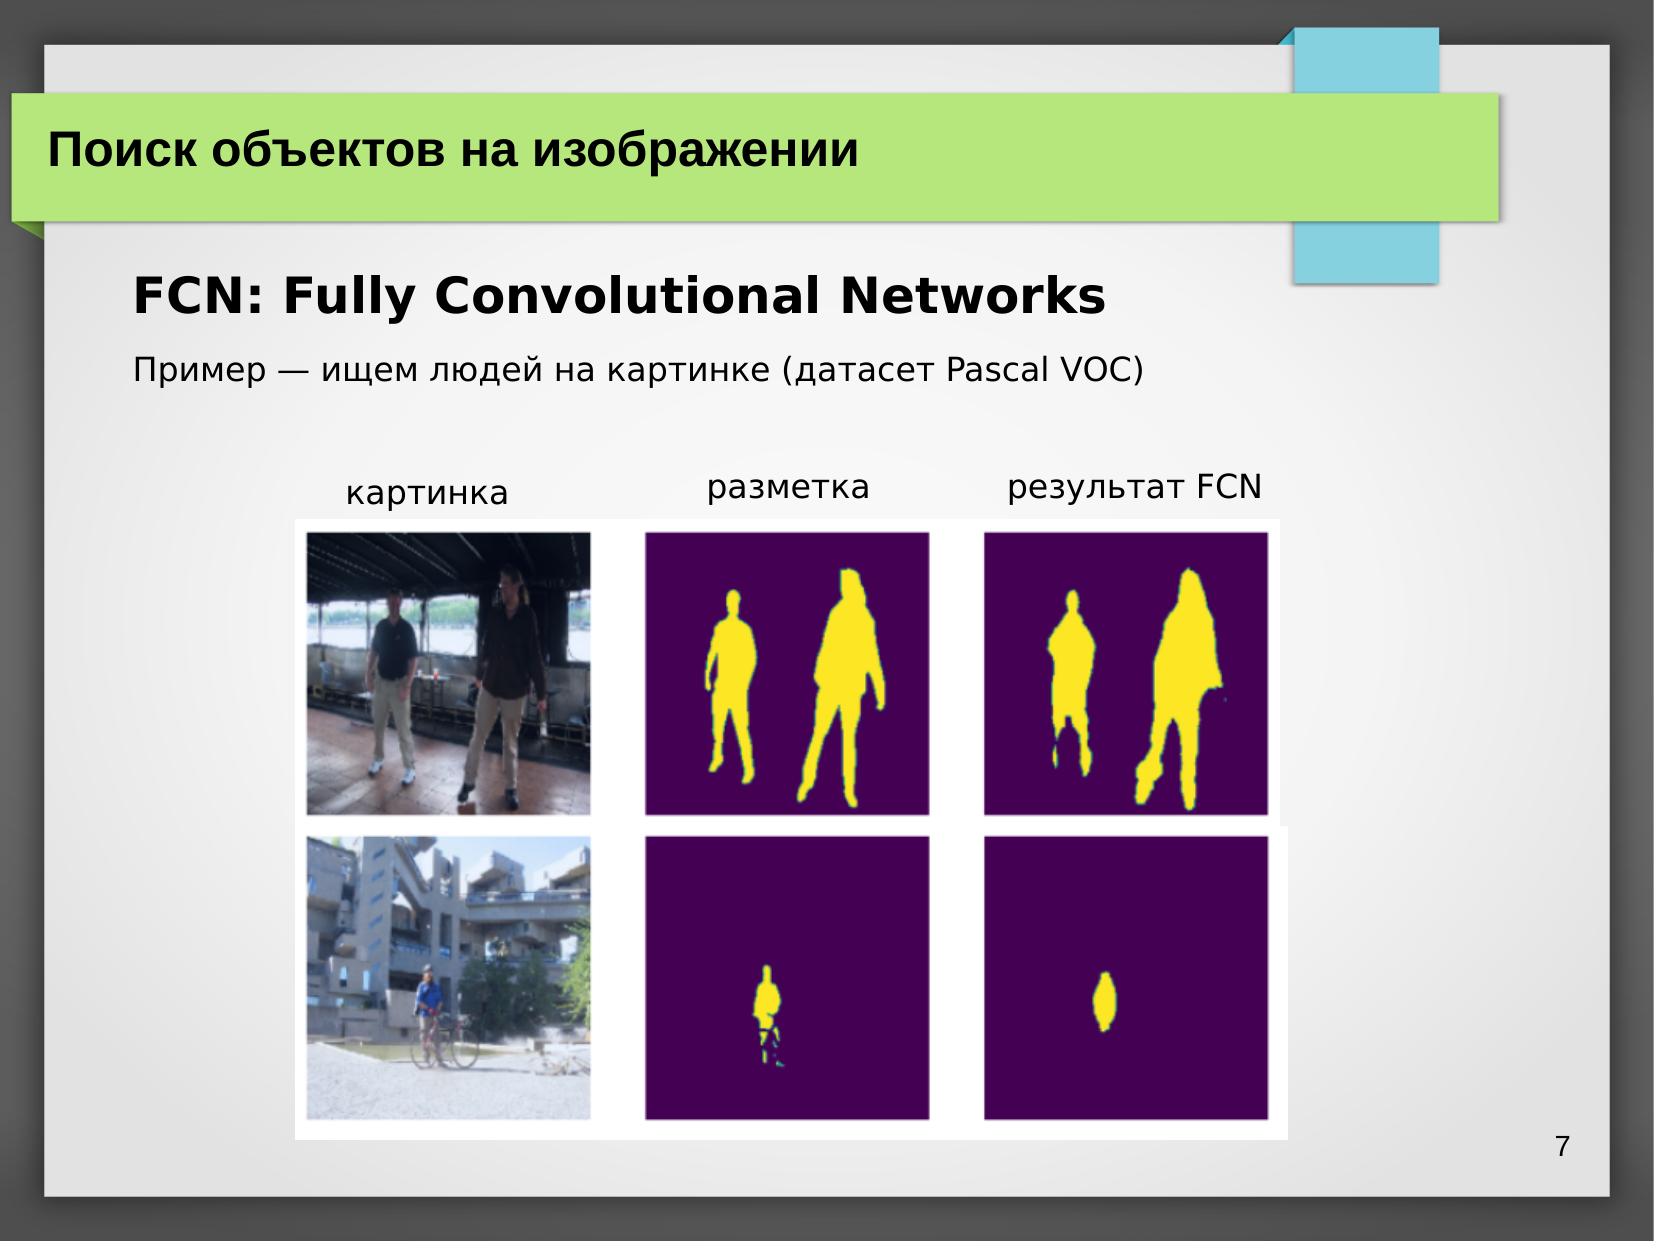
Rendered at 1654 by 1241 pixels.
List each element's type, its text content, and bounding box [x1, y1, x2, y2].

text_box результат FCN [992, 460, 1288, 520]
text_box FCN: Fully Convolutional Networks Пример — ищем людей на картинке (датасет Pascal VOC) [117, 259, 1264, 397]
title Поиск объектов на изображении [47, 120, 1004, 177]
text_box разметка [691, 460, 886, 515]
text_box картинка [330, 466, 544, 520]
picture [0, 0, 1654, 1241]
